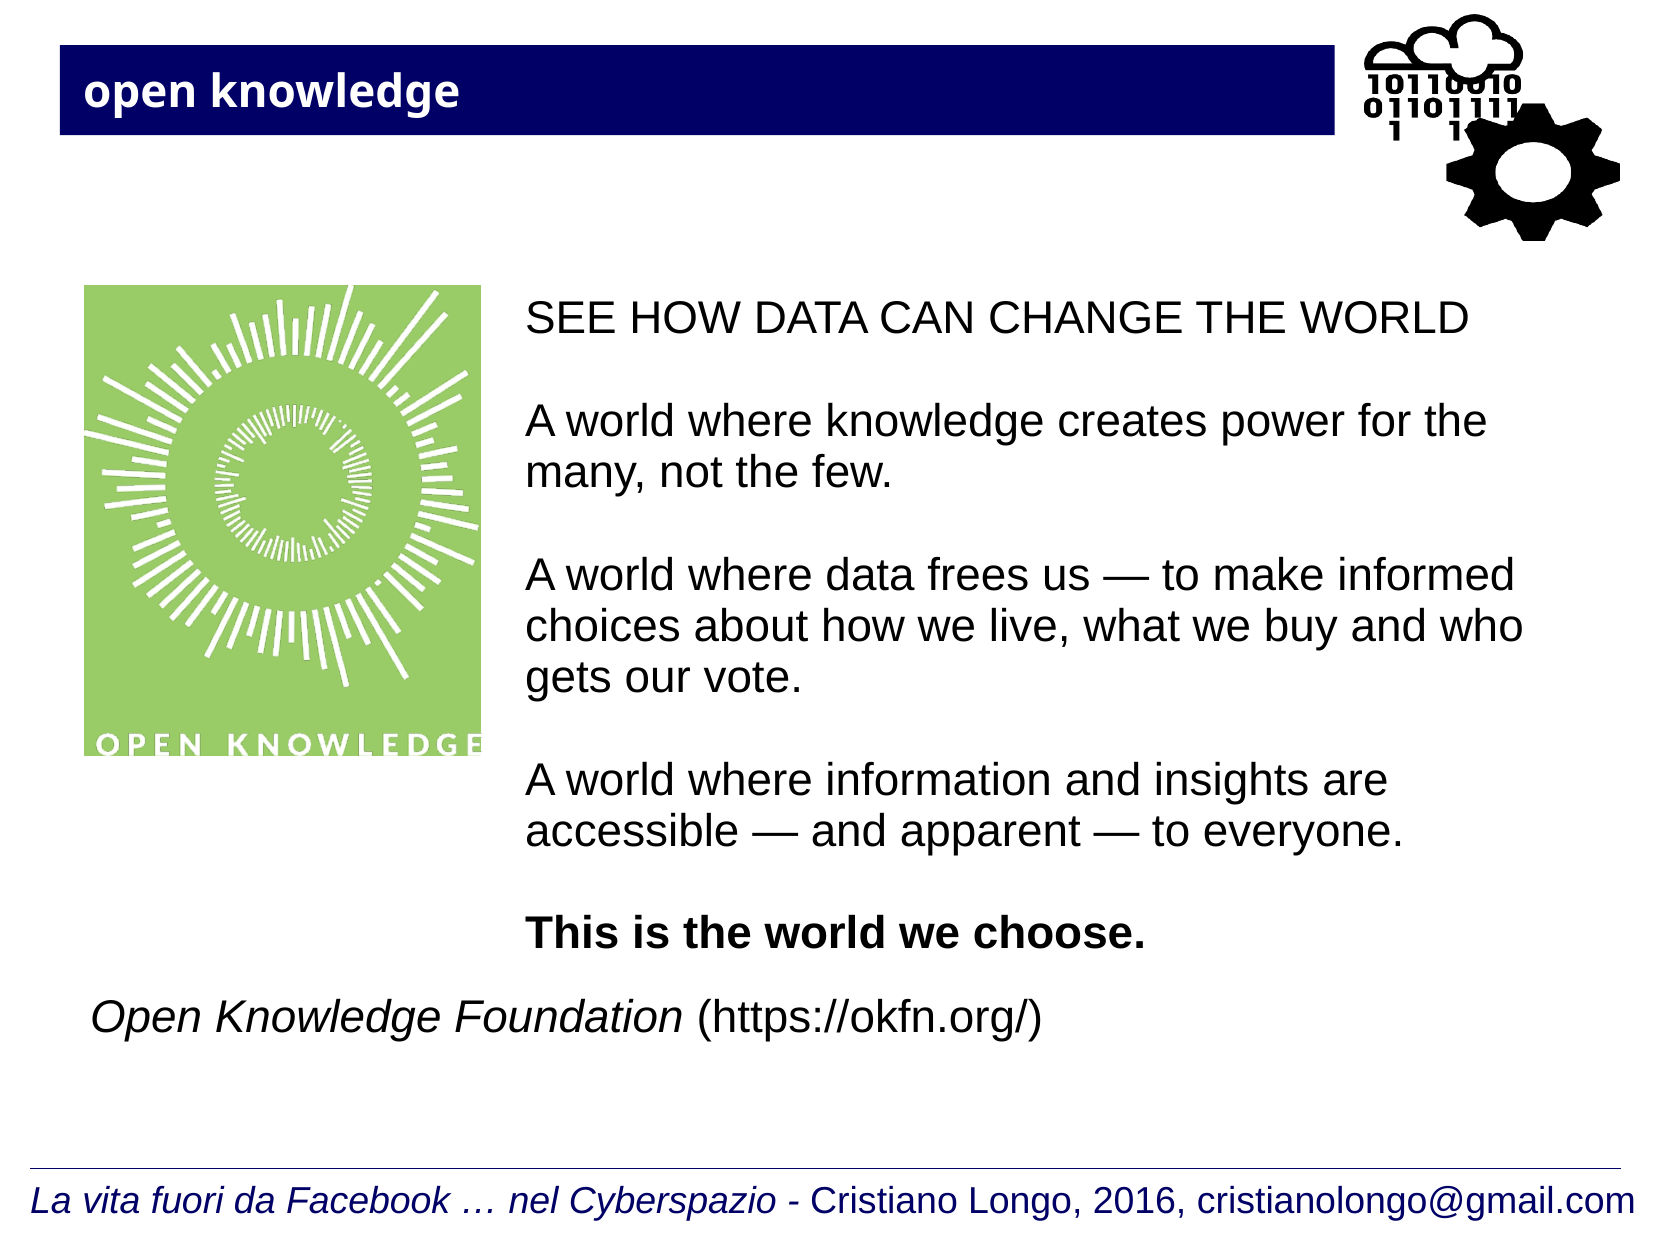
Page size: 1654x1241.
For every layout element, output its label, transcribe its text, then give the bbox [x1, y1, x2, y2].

text_box La vita fuori da Facebook … nel Cyberspazio - Cristiano Longo, 2016, cristianolongo@gmail.com [15, 1168, 1653, 1241]
list open knowledge [59, 45, 1335, 136]
picture [1364, 14, 1620, 241]
text_box Open Knowledge Foundation (https://okfn.org/) [75, 983, 1246, 1051]
picture [83, 284, 482, 756]
text_box SEE HOW DATA CAN CHANGE THE WORLD A world where knowledge creates power for the many, not the few. A world where data frees us — to make informed choices about how we live, what we buy and who gets our vote. A world where information and insights are accessible — and apparent — to everyone. This is the world we choose. [510, 284, 1591, 967]
